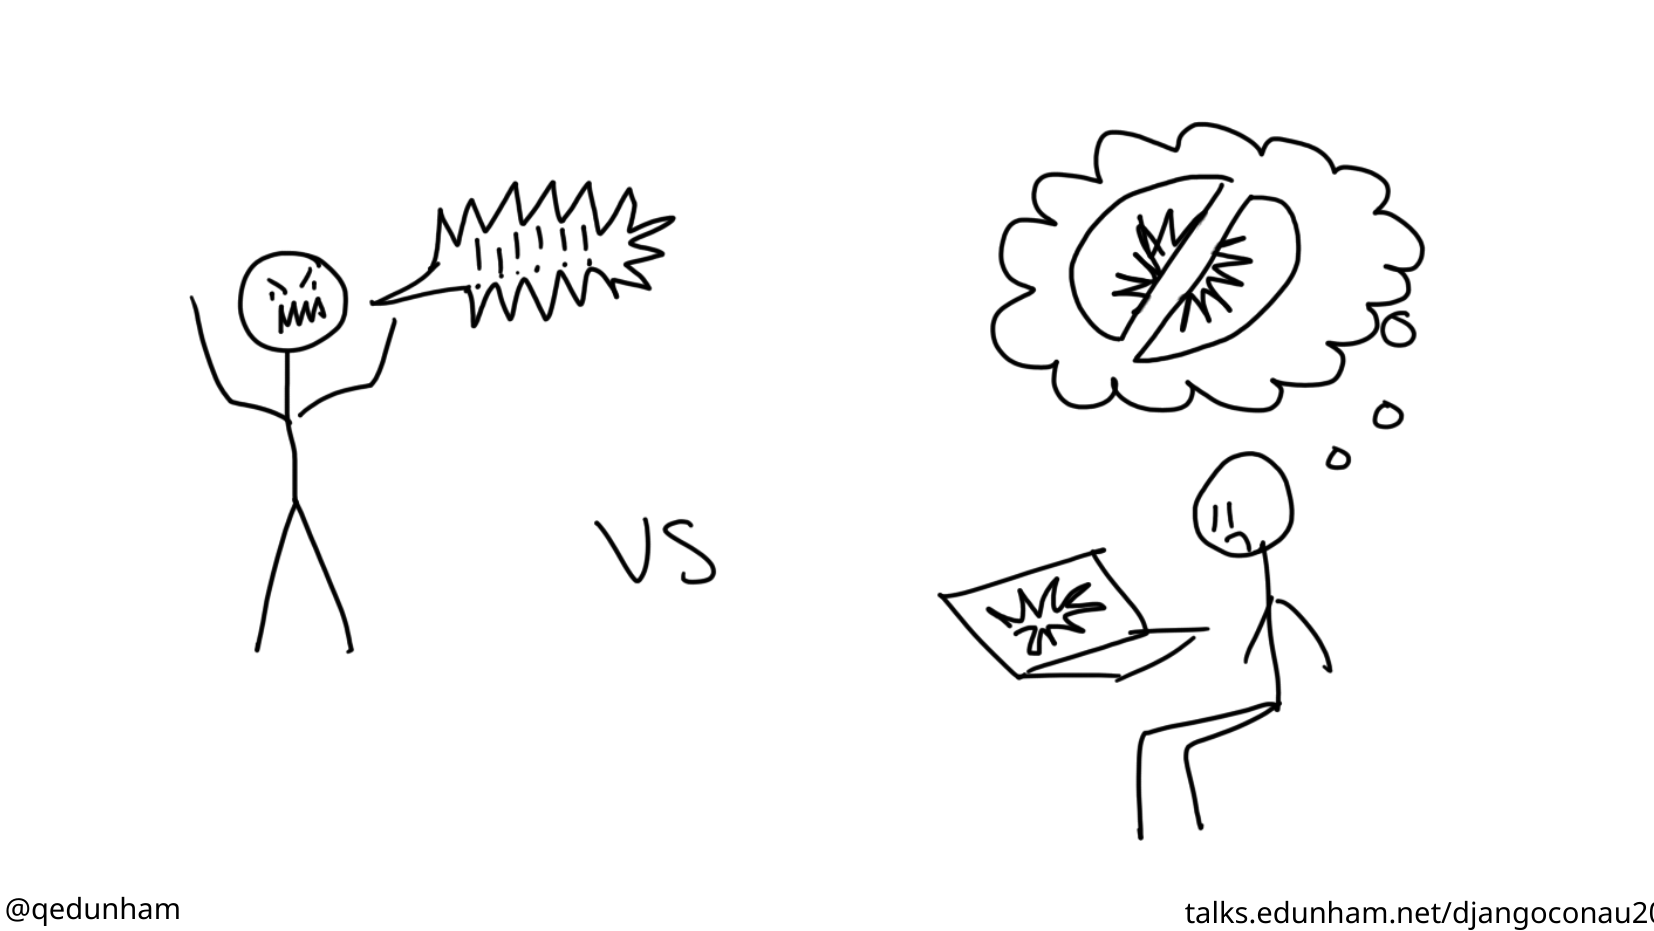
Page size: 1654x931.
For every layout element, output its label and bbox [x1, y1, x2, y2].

picture [189, 121, 1426, 841]
